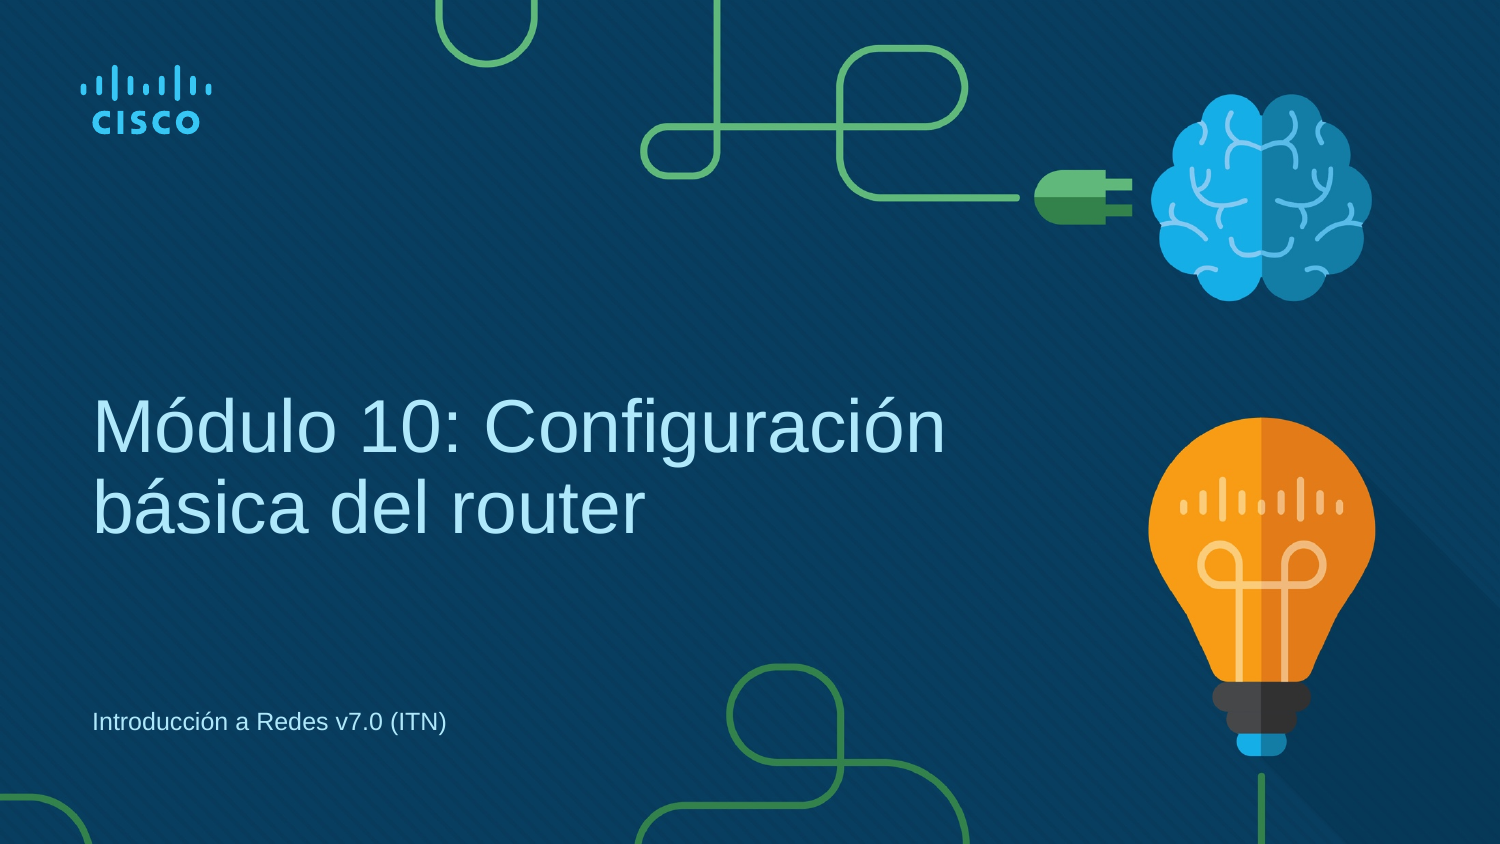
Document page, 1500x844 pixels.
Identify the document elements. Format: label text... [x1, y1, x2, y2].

subtitle Introducción a Redes v7.0 (ITN) [77, 624, 466, 773]
picture [0, 0, 1500, 844]
title Módulo 10: Configuración básica del router [77, 380, 1172, 558]
